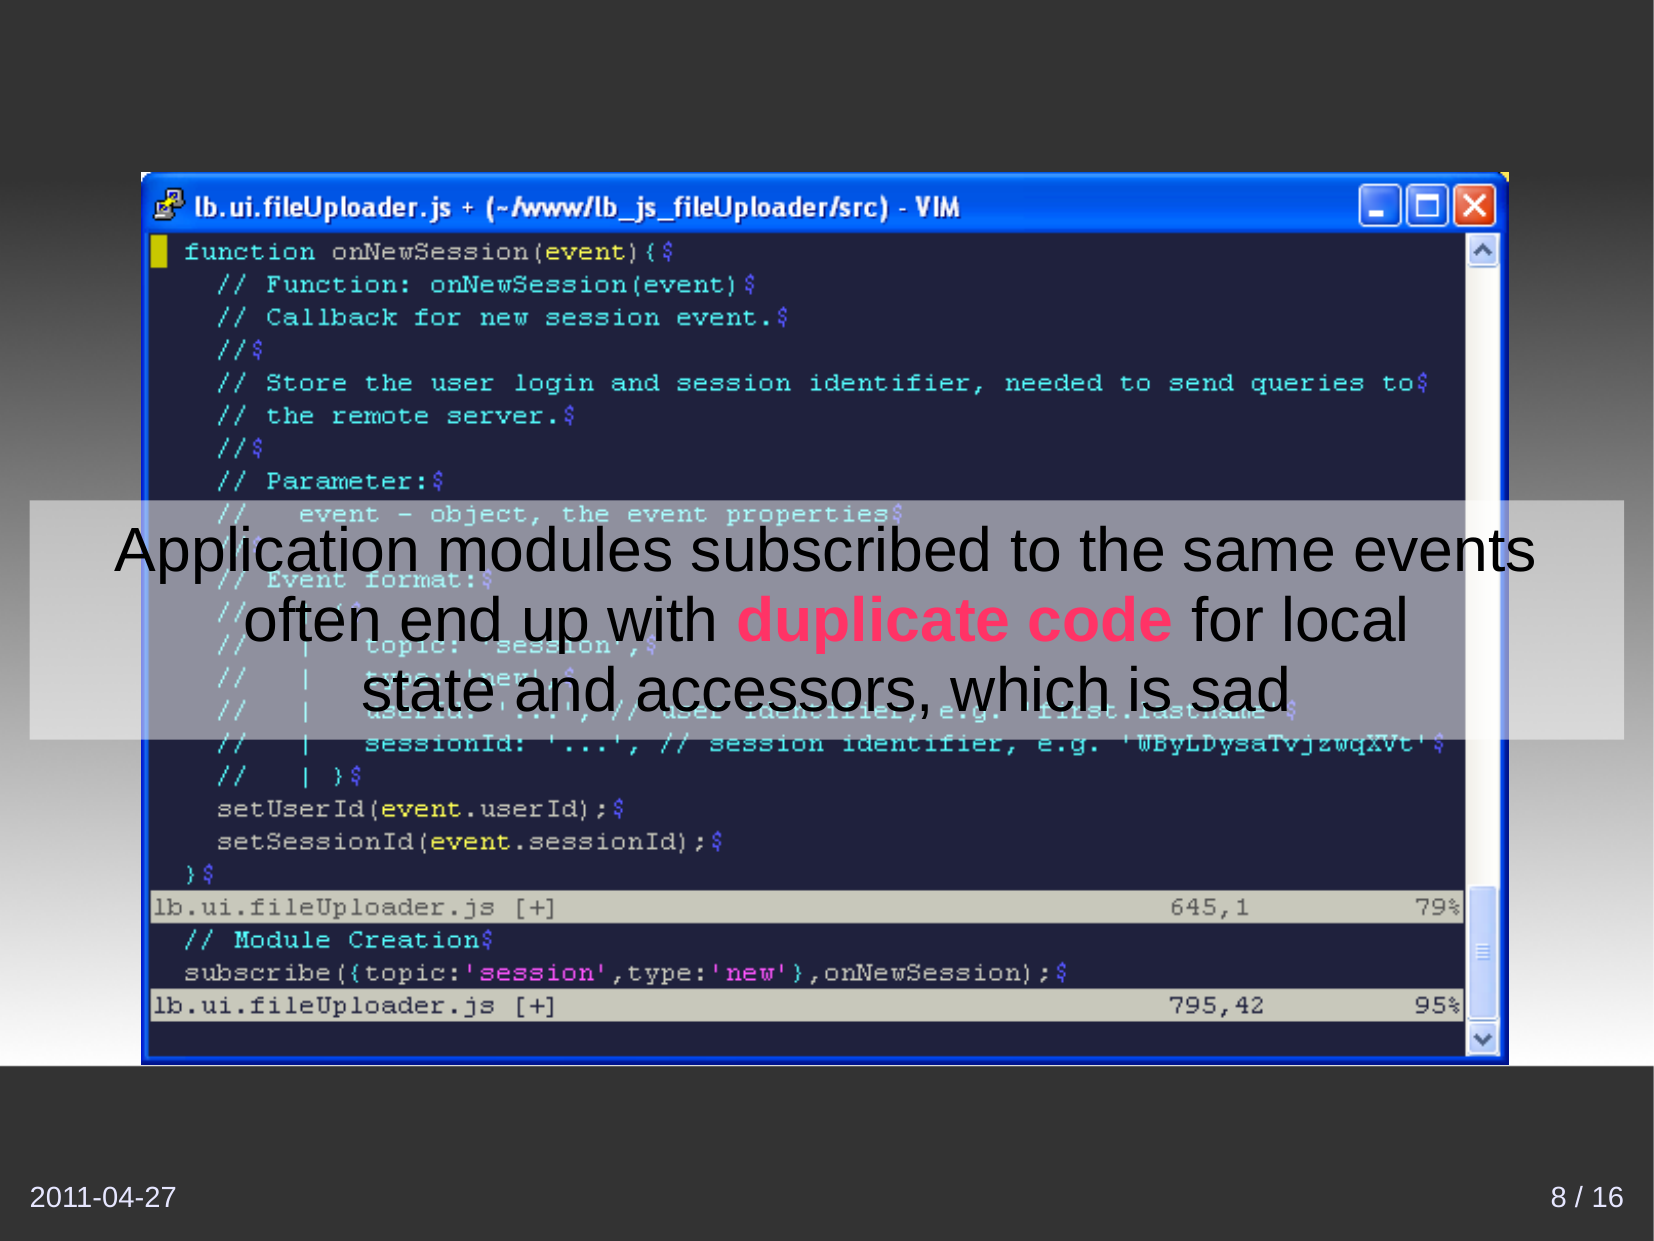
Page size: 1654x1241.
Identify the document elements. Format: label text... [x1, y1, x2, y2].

picture [0, 0, 1654, 1241]
title Application modules subscribed to the same events often end up with duplicate code for local state and accessors, which is sad [29, 500, 1625, 740]
